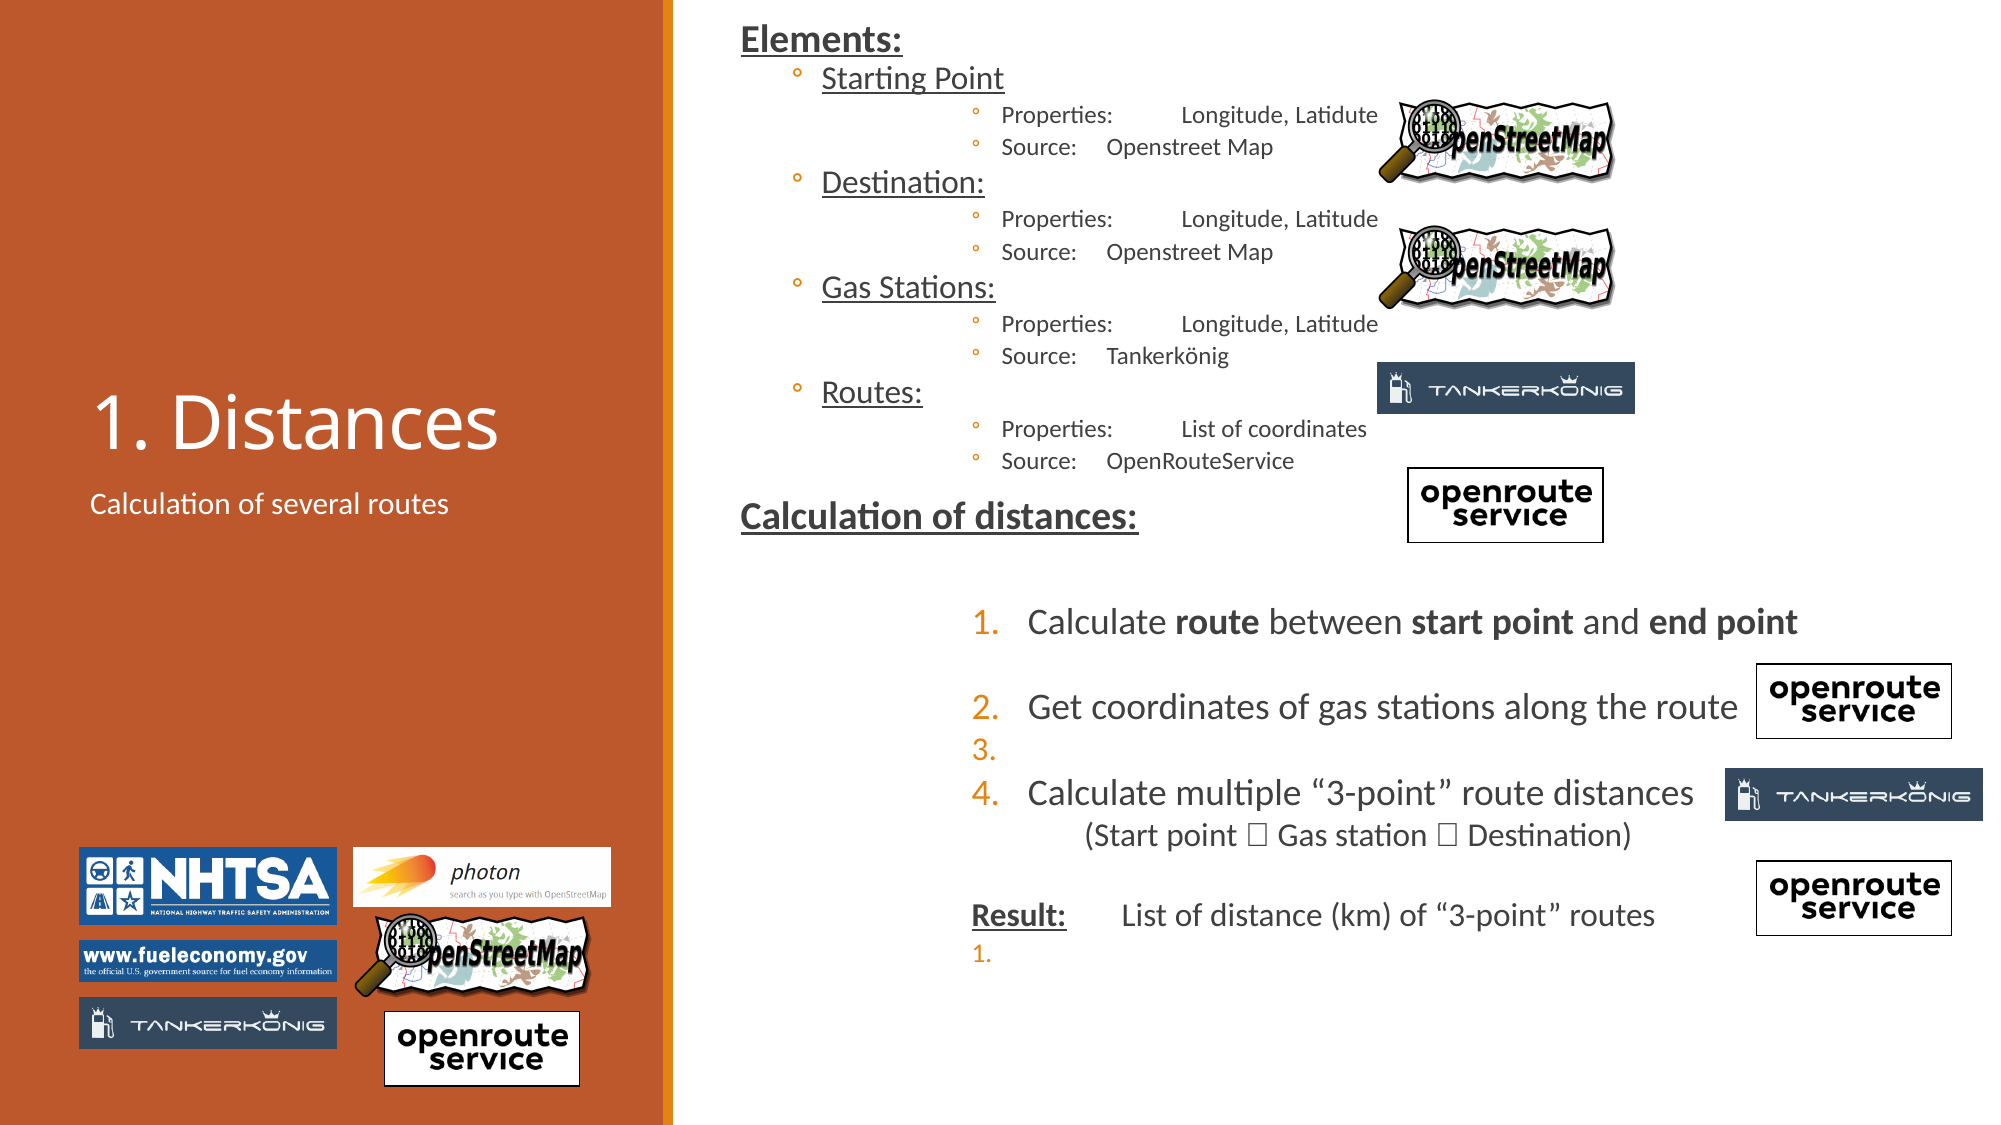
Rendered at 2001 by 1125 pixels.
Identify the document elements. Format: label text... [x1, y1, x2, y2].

picture [1725, 768, 1983, 821]
picture [353, 911, 611, 998]
picture [1377, 97, 1635, 184]
title 1. Distances [75, 97, 601, 473]
picture [1377, 362, 1635, 414]
picture [385, 1012, 579, 1086]
picture [79, 997, 337, 1049]
picture [1757, 664, 1951, 738]
picture [1377, 223, 1635, 310]
picture [79, 847, 337, 925]
picture [1757, 861, 1951, 935]
picture [79, 940, 337, 982]
list Elements: Starting Point Properties: Longitude, Latidute Source: Openstreet Map Destination: Properties: Longitude, Latitude Source: Openstreet Map Gas Stations: Properties: Longitude, Latitude Source: Tankerkönig Routes: Properties: List of coordinates Source: OpenRouteService Calculation of distances: Calculate route between start point and end point Get coordinates of gas stations along the route Calculate multiple “3-point” route distances (Start point  Gas station  Destination) Result: List of distance (km) of “3-point” routes [725, 14, 1932, 1050]
list Calculation of several routes [75, 479, 601, 1035]
picture [1408, 468, 1603, 542]
picture [353, 847, 611, 907]
